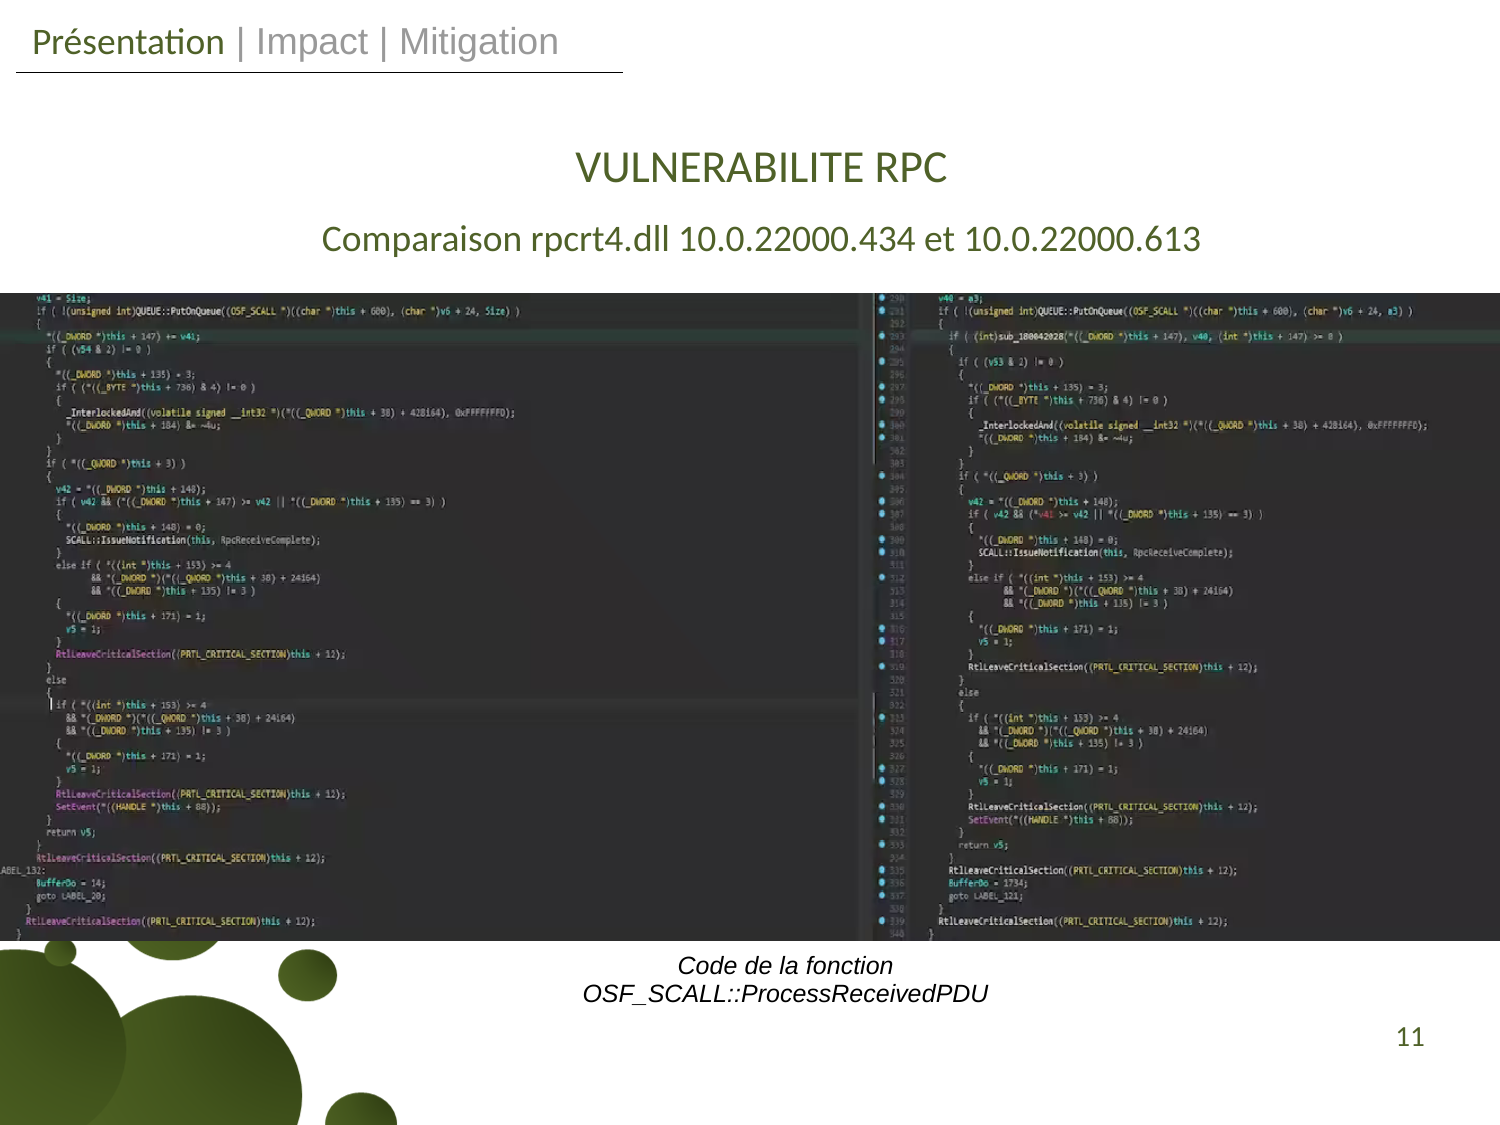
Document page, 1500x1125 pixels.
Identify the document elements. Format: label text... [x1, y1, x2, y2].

text_box VULNERABILITE RPC Comparaison rpcrt4.dll 10.0.22000.434 et 10.0.22000.613 [173, 148, 1351, 281]
text_box Présentation | Impact | Mitigation [17, 13, 635, 72]
text_box Code de la fonction OSF_SCALL::ProcessReceivedPDU [540, 944, 1031, 1015]
picture [0, 293, 1500, 1125]
